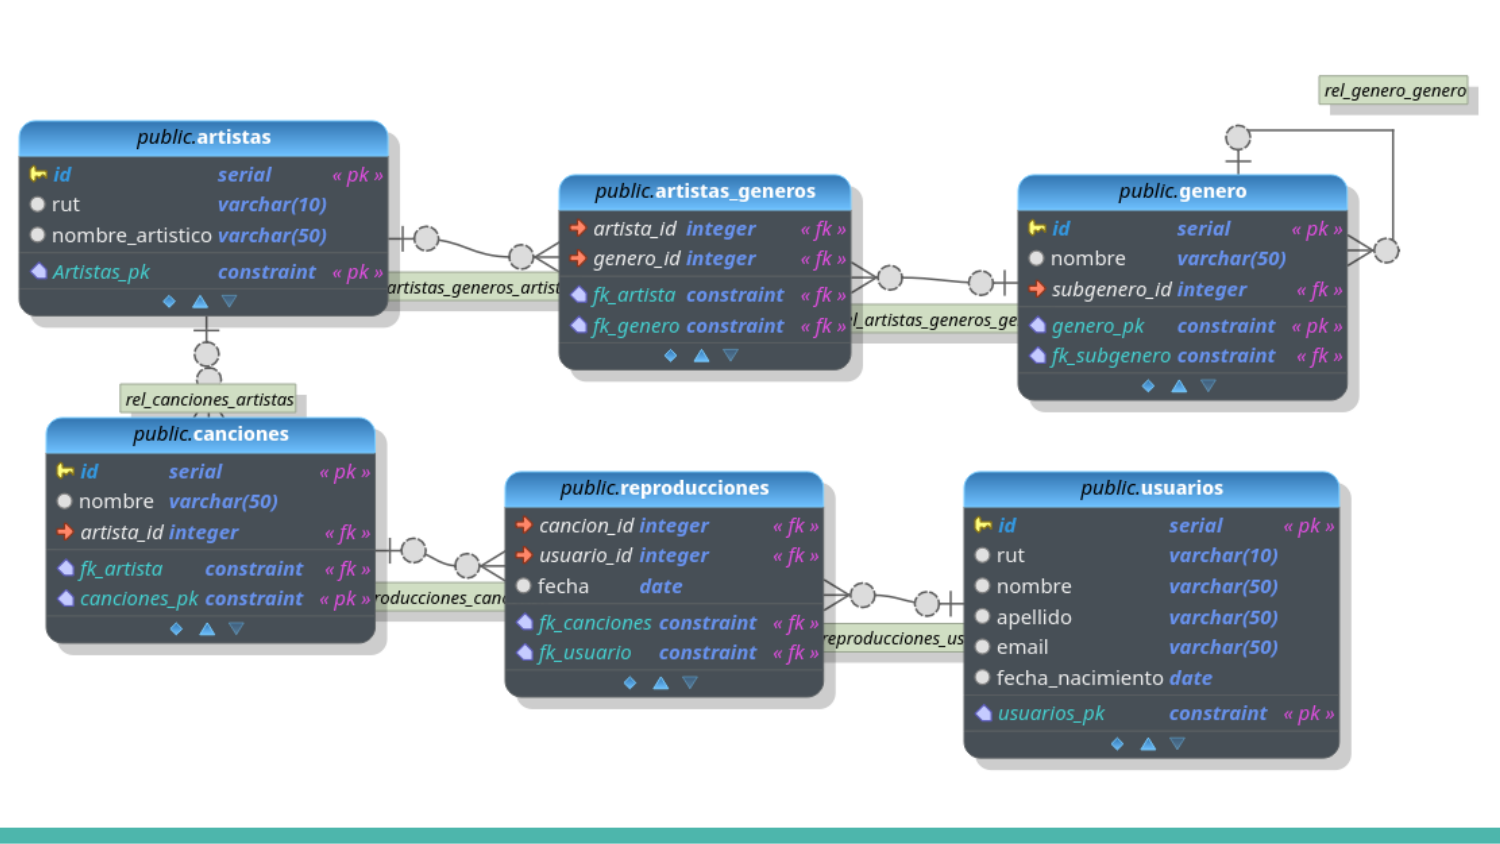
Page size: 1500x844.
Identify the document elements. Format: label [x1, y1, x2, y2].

picture [6, 63, 1500, 785]
